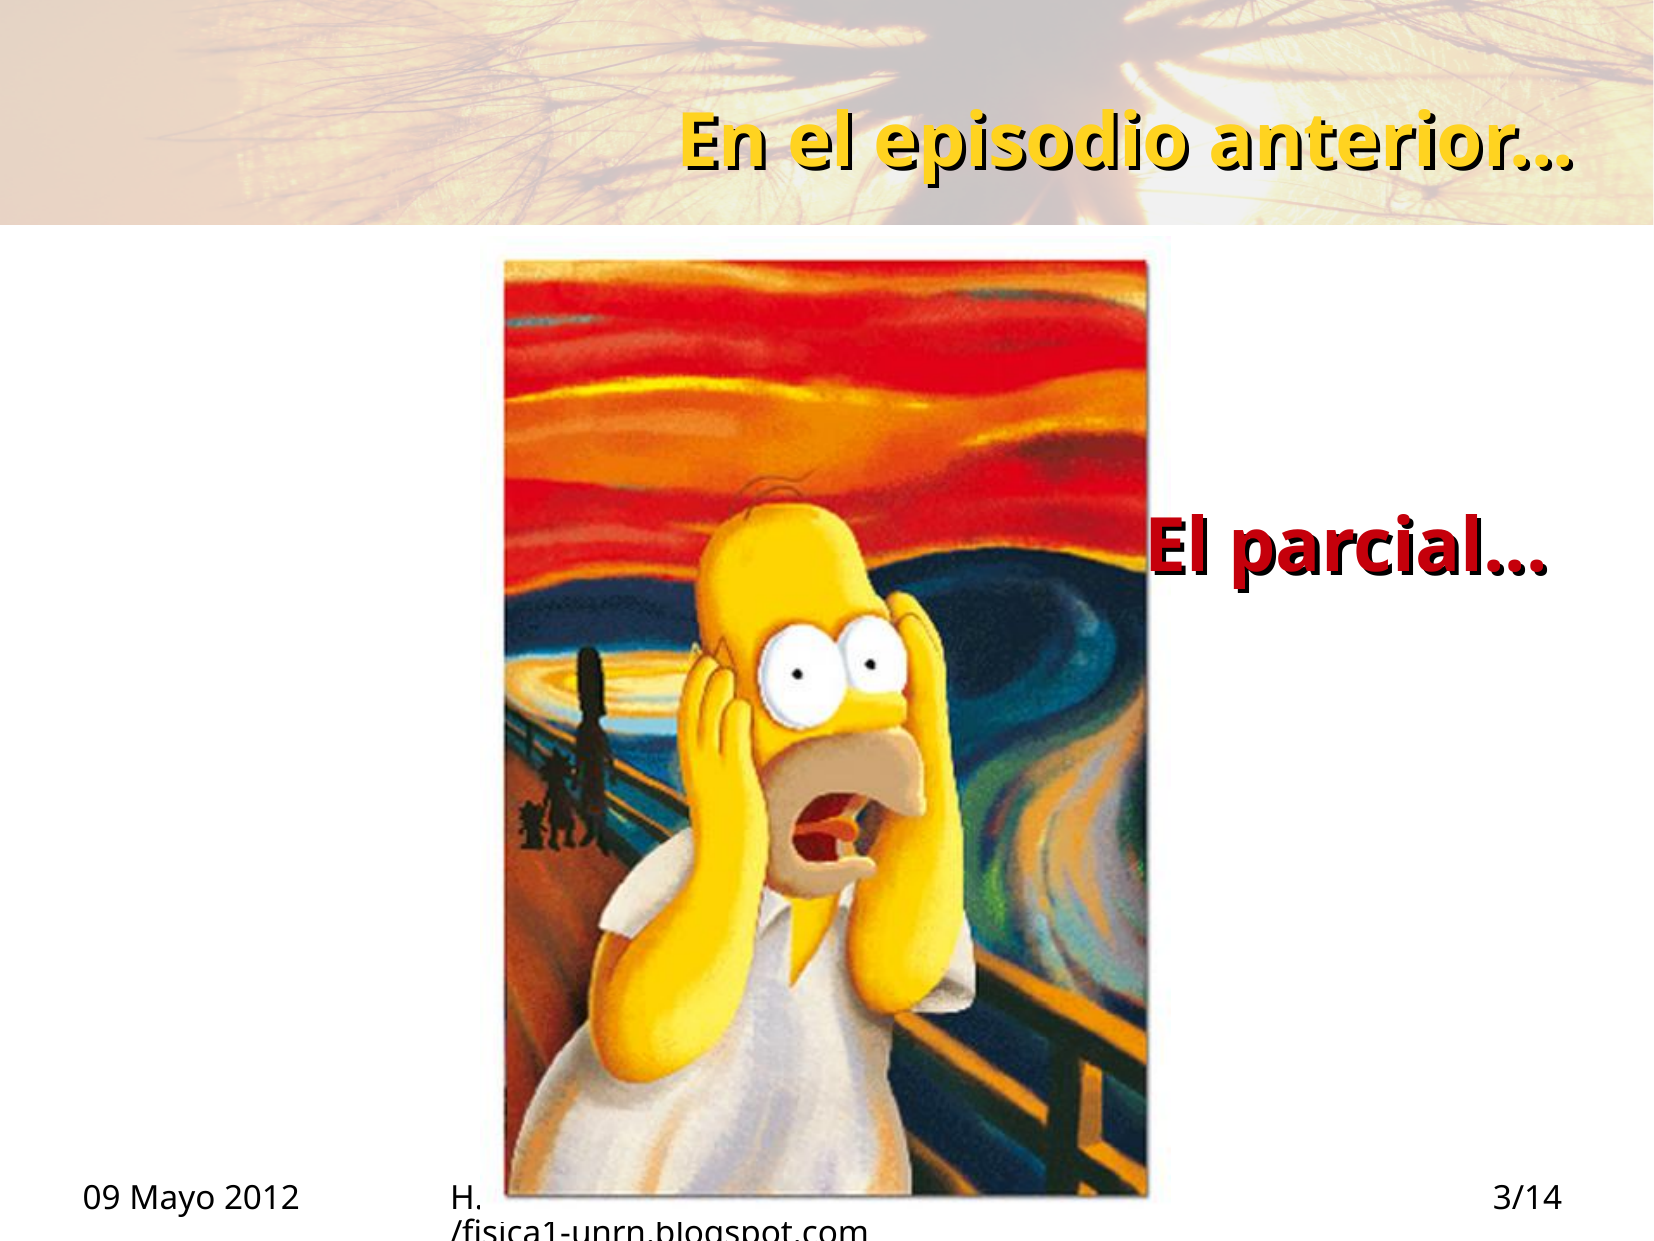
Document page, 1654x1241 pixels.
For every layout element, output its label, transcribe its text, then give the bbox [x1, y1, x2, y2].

title En el episodio anterior... [86, 49, 1576, 226]
picture [0, 0, 1654, 225]
title El parcial... [1110, 454, 1549, 631]
picture [480, 236, 1171, 1222]
